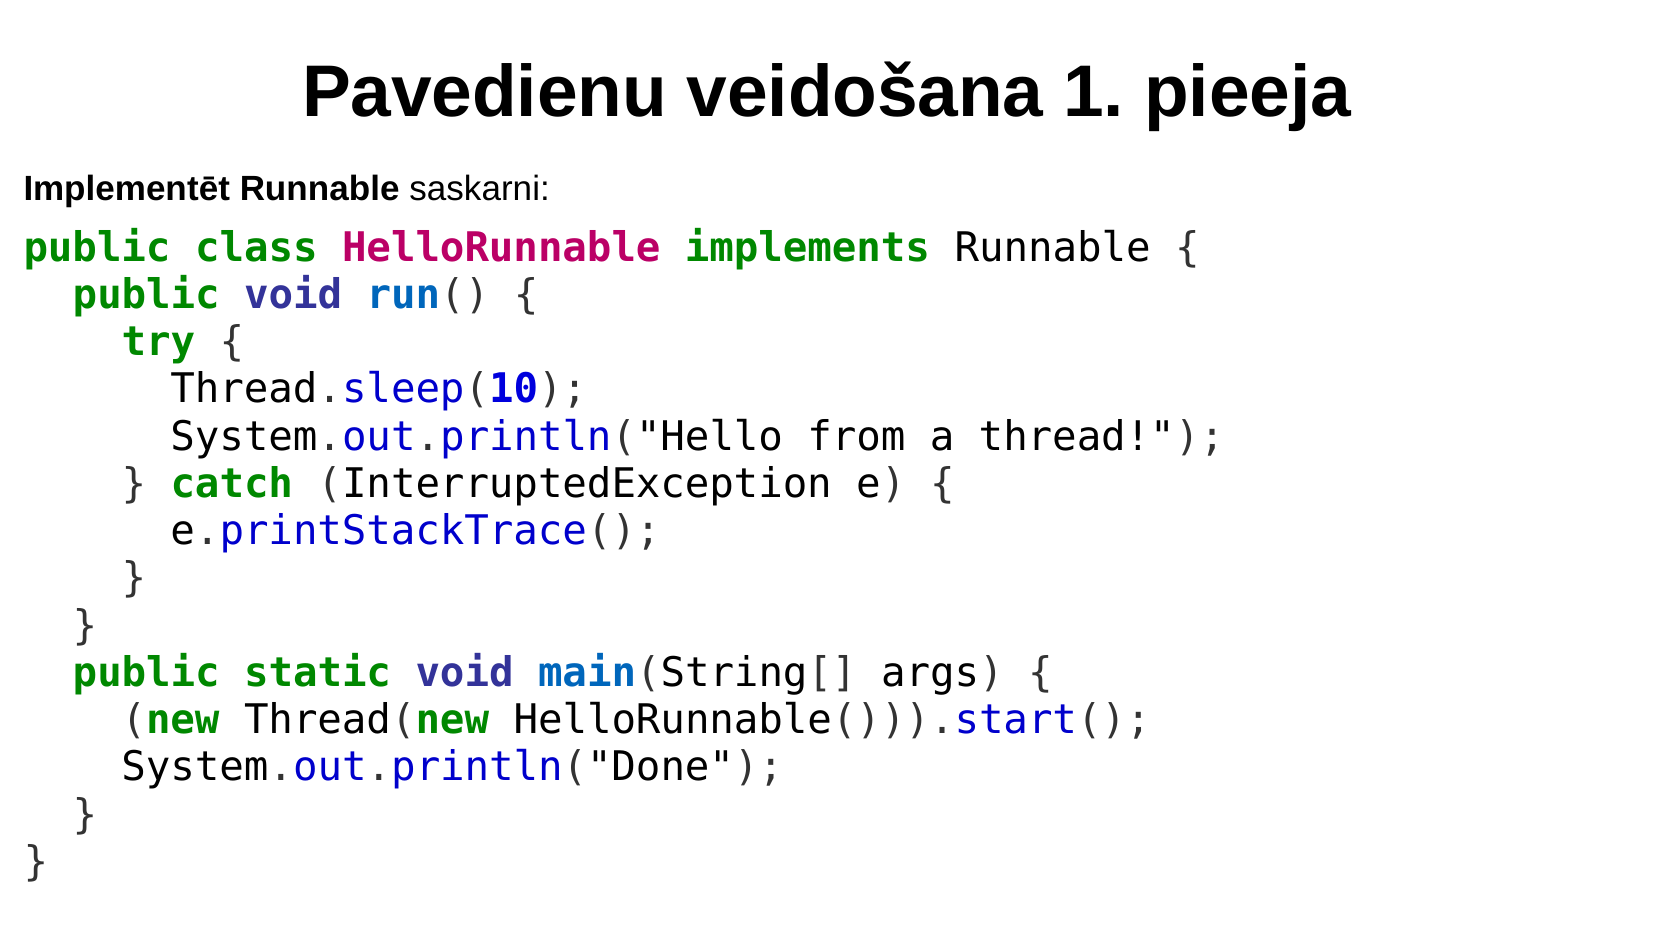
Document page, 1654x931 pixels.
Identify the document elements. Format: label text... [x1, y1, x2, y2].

list Implementēt Runnable saskarni: public class HelloRunnable implements Runnable { public void run() { try { Thread.sleep(10); System.out.println("Hello from a thread!"); } catch (InterruptedException e) { e.printStackTrace(); } } public static void main(String[] args) { (new Thread(new HelloRunnable())).start(); System.out.println("Done"); } } [23, 168, 1630, 889]
title Pavedienu veidošana 1. pieeja [82, 37, 1571, 147]
